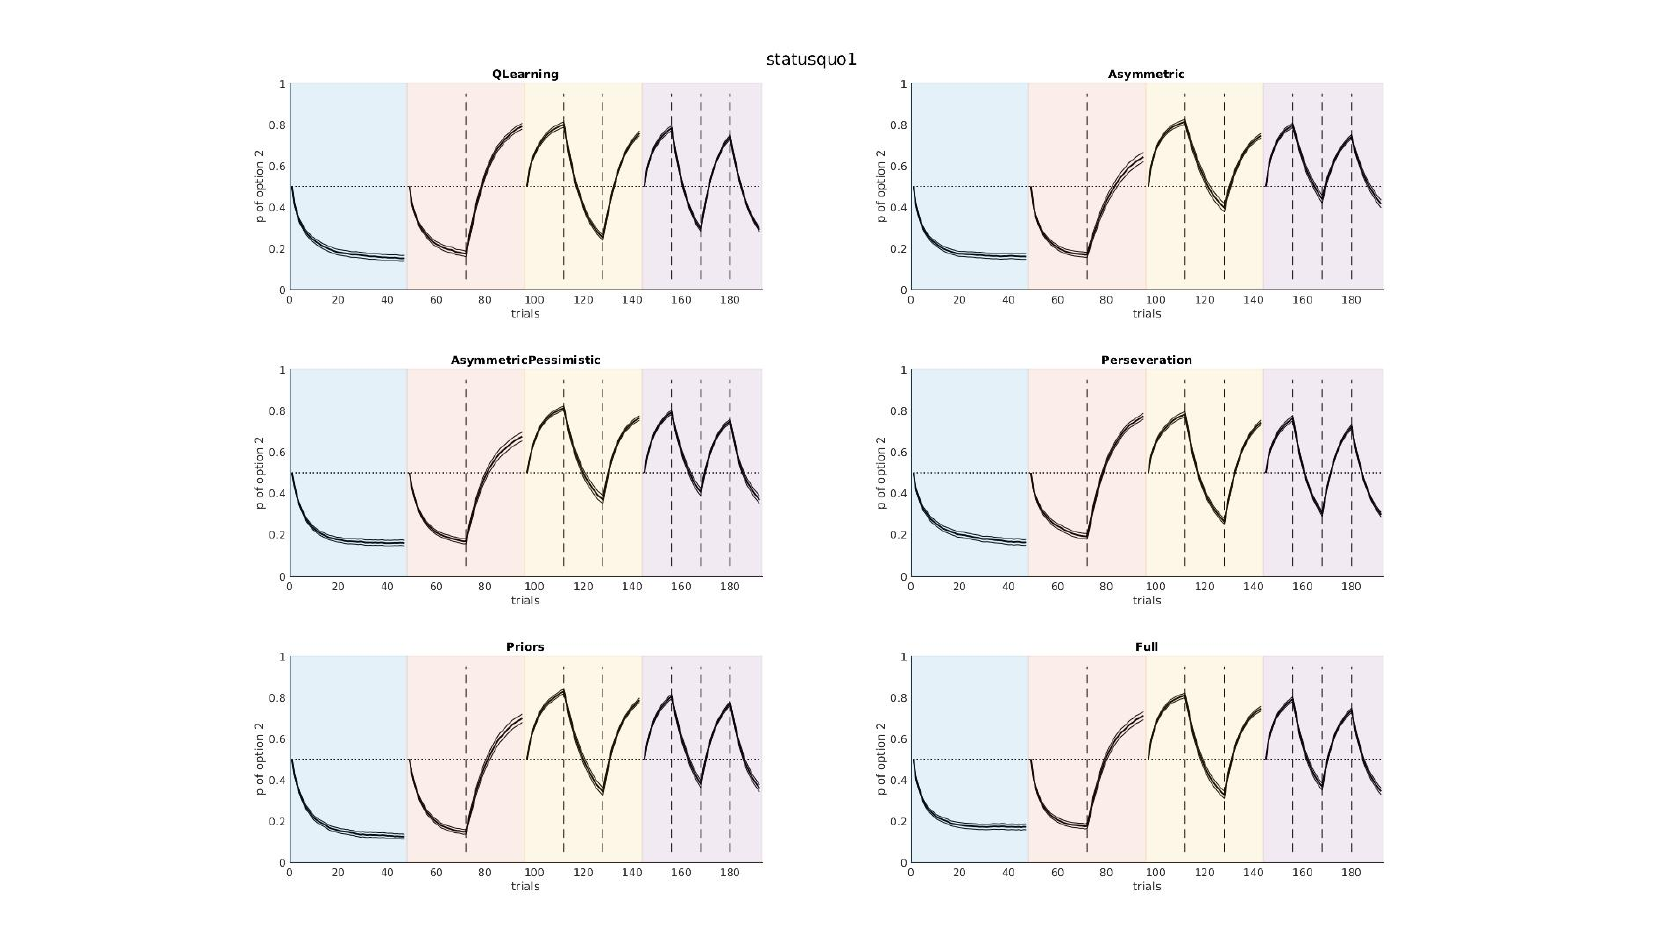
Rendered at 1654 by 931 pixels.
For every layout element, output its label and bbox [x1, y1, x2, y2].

picture [106, 11, 1517, 931]
